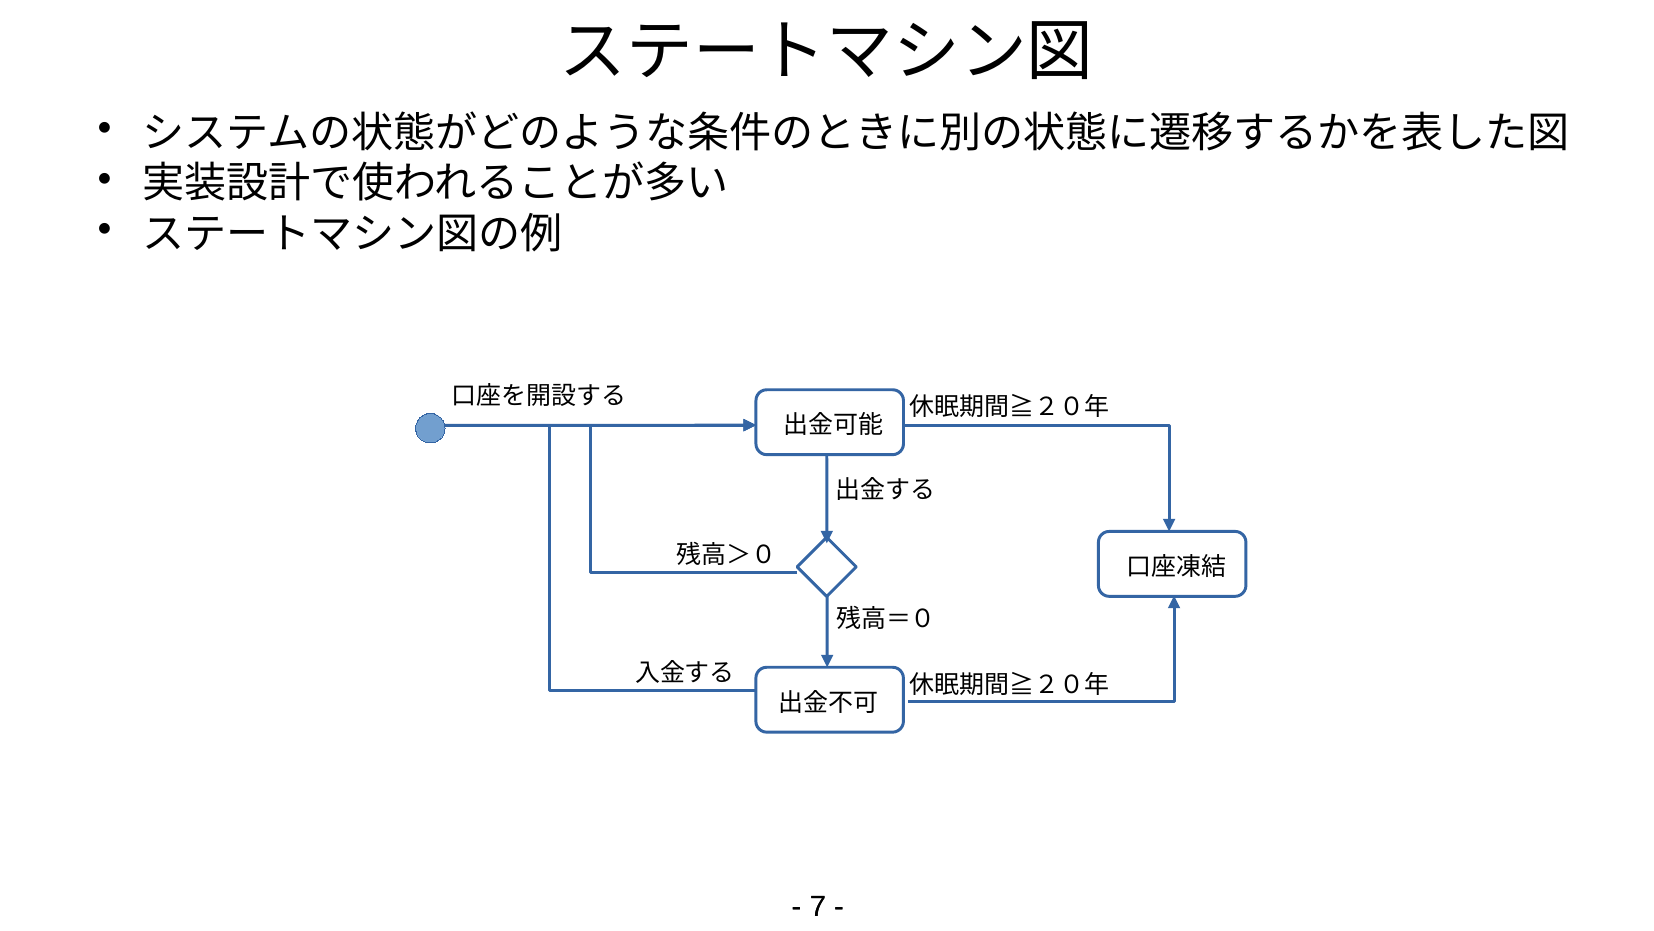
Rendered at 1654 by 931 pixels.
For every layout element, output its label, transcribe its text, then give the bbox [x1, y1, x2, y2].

text_box 出金不可 [763, 679, 893, 727]
text_box 休眠期間≧２０年 [895, 383, 1125, 431]
text_box 口座を開設する [436, 371, 642, 420]
text_box 出金する [820, 466, 951, 514]
text_box 残高＝０ [821, 595, 951, 643]
text_box 口座凍結 [1105, 543, 1246, 591]
text_box [415, 413, 446, 443]
text_box - <番号> - [739, 880, 896, 931]
text_box 休眠期間≧２０年 [895, 661, 1125, 709]
list システムの状態がどのような条件のときに別の状態に遷移するかを表した図 実装設計で使われることが多い ステートマシン図の例 [82, 105, 1571, 266]
text_box 残高＞０ [661, 531, 792, 579]
text_box 入金する [620, 649, 750, 697]
text_box 出金可能 [763, 401, 904, 450]
title ステートマシン図 [82, 4, 1571, 92]
